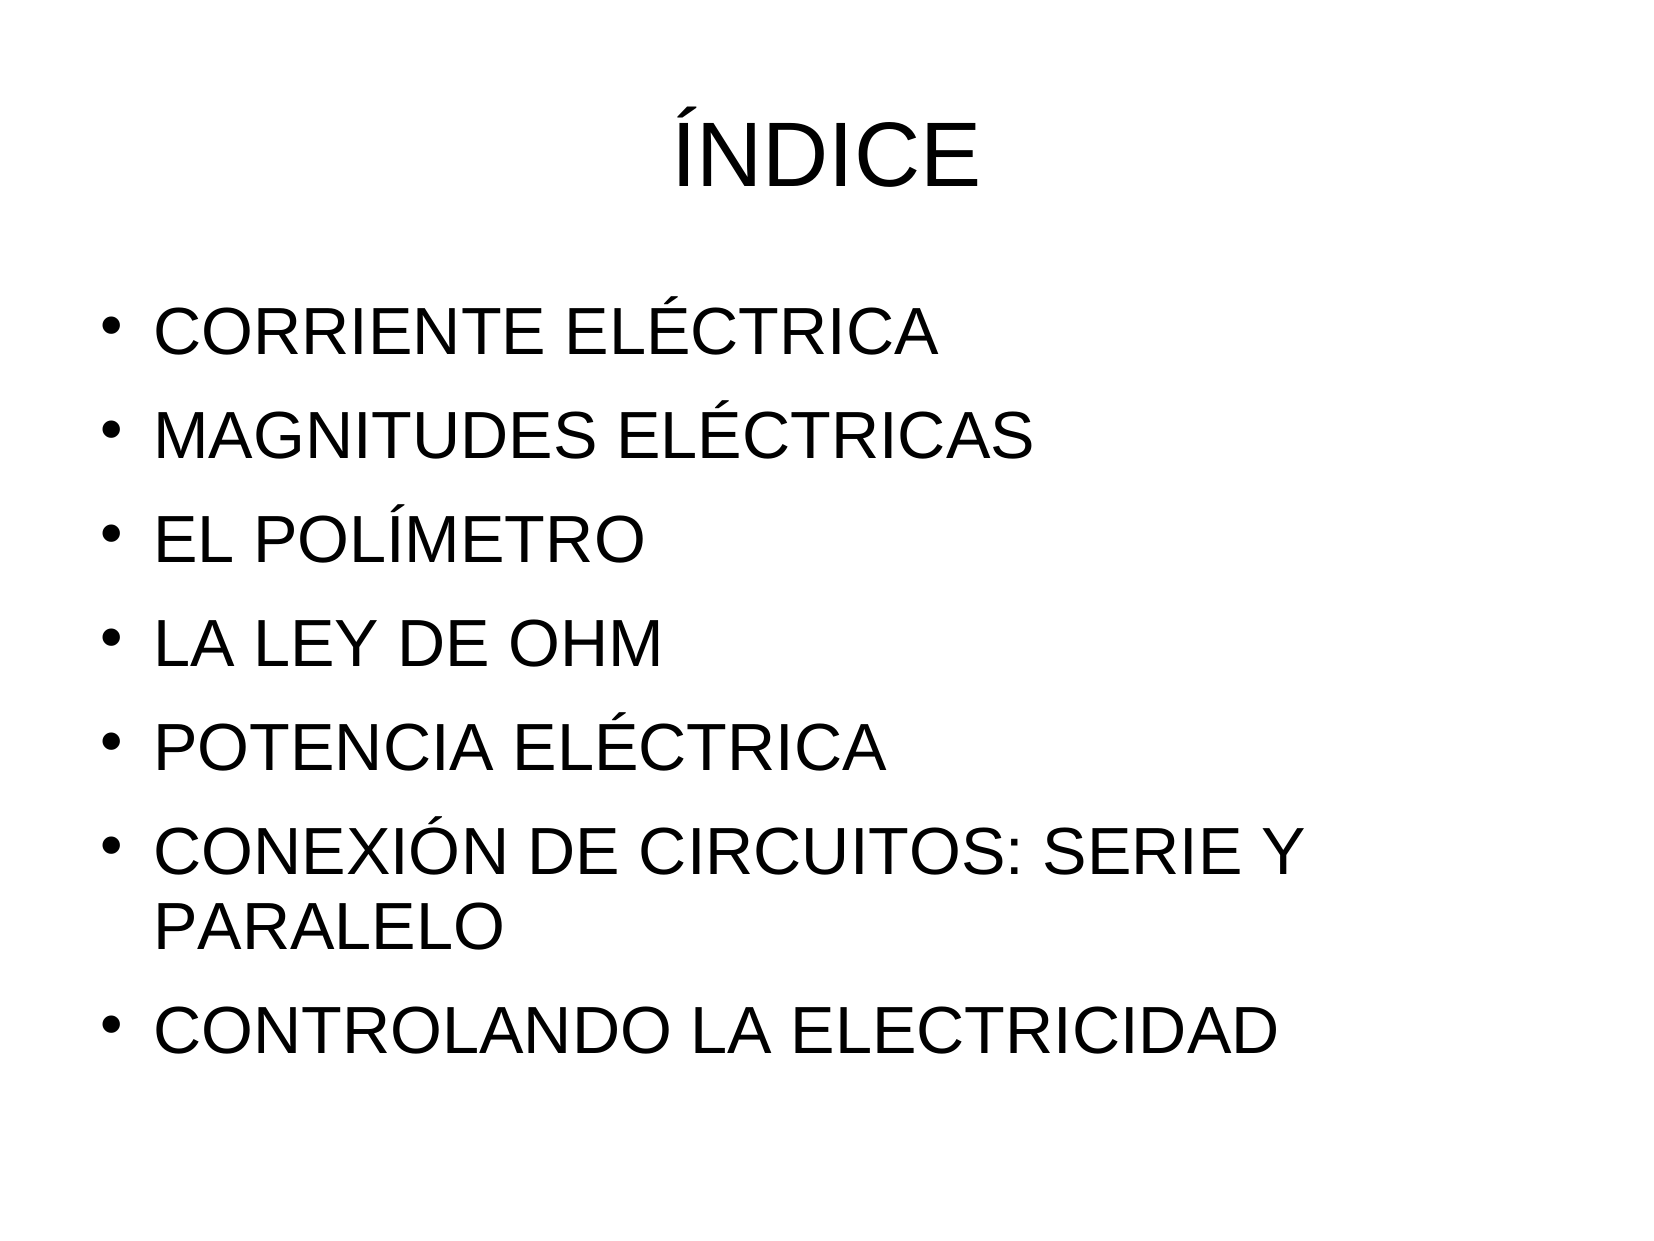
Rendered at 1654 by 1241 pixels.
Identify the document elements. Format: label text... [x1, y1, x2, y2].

title ÍNDICE [82, 49, 1571, 257]
list CORRIENTE ELÉCTRICA MAGNITUDES ELÉCTRICAS EL POLÍMETRO LA LEY DE OHM POTENCIA ELÉCTRICA CONEXIÓN DE CIRCUITOS: SERIE Y PARALELO CONTROLANDO LA ELECTRICIDAD [82, 290, 1571, 1109]
